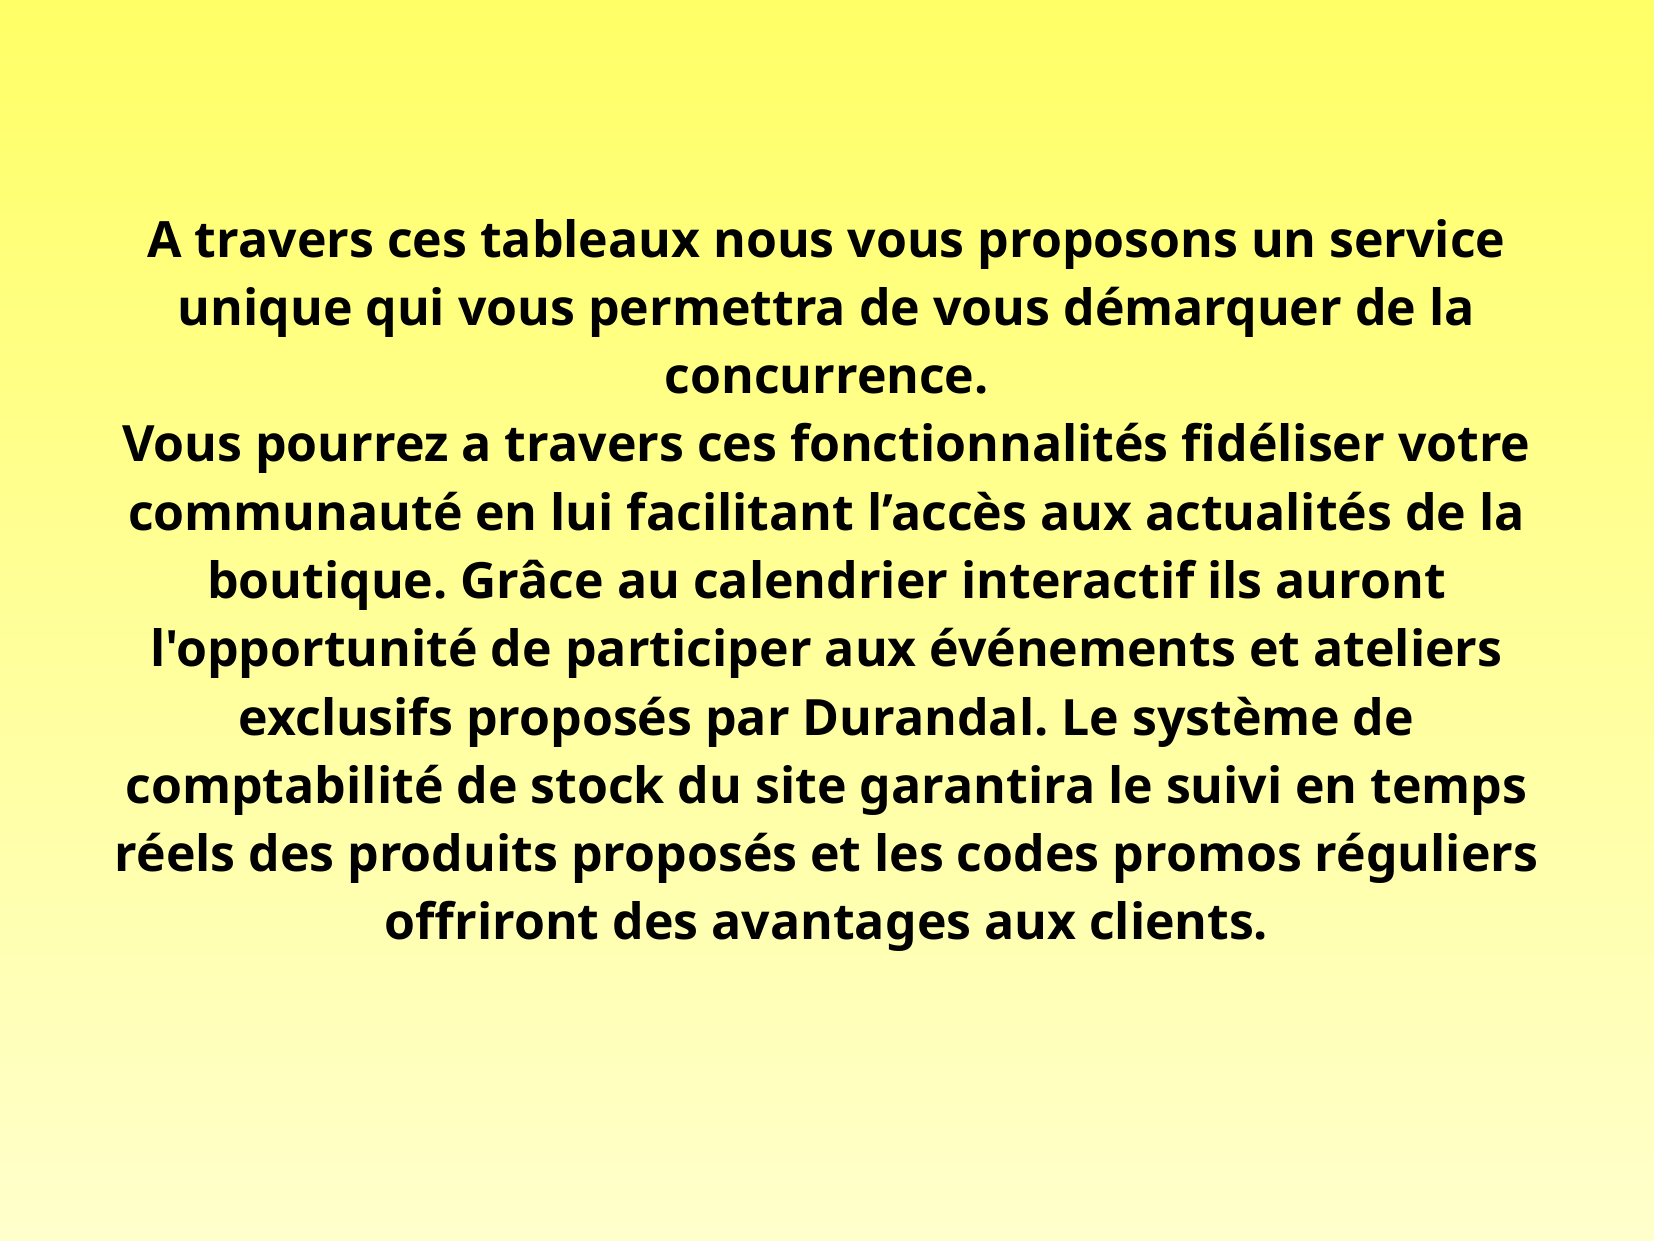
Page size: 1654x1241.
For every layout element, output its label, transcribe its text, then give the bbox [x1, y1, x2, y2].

subtitle A travers ces tableaux nous vous proposons un service unique qui vous permettra de vous démarquer de la concurrence. Vous pourrez a travers ces fonctionnalités fidéliser votre communauté en lui facilitant l’accès aux actualités de la boutique. Grâce au calendrier interactif ils auront l'opportunité de participer aux événements et ateliers exclusifs proposés par Durandal. Le système de comptabilité de stock du site garantira le suivi en temps réels des produits proposés et les codes promos réguliers offriront des avantages aux clients. [82, 49, 1571, 1109]
